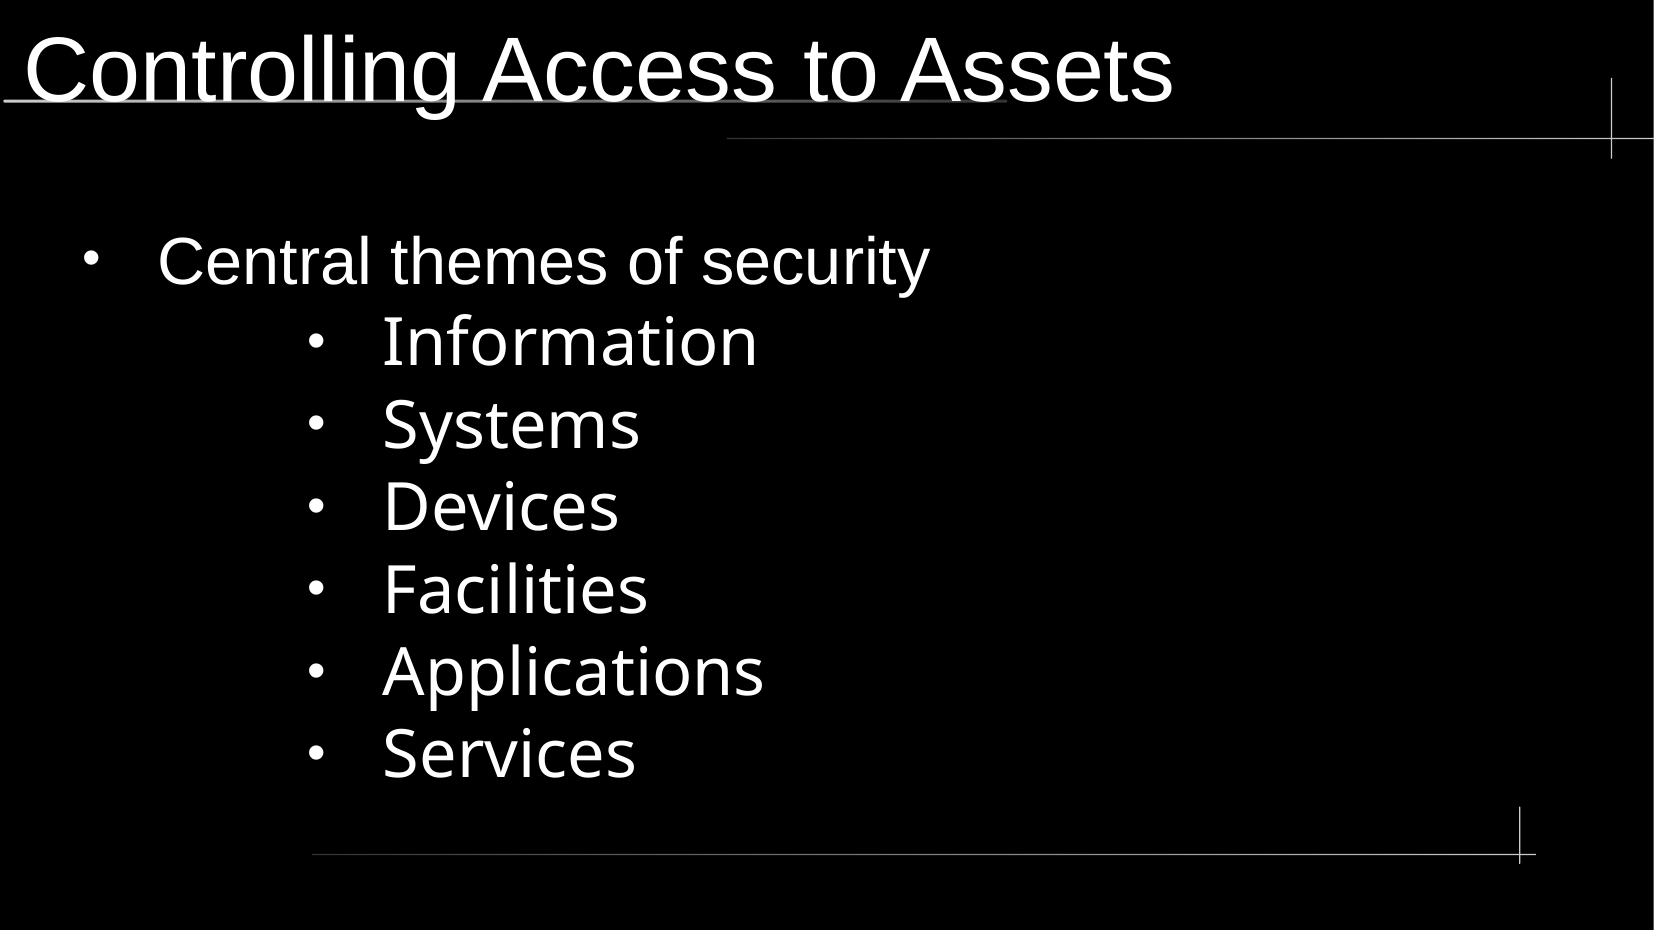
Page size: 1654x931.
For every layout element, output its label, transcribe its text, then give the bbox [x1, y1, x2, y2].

title Controlling Access to Assets [23, 9, 1589, 121]
list Central themes of security Information Systems Devices Facilities Applications Services [82, 217, 1571, 930]
